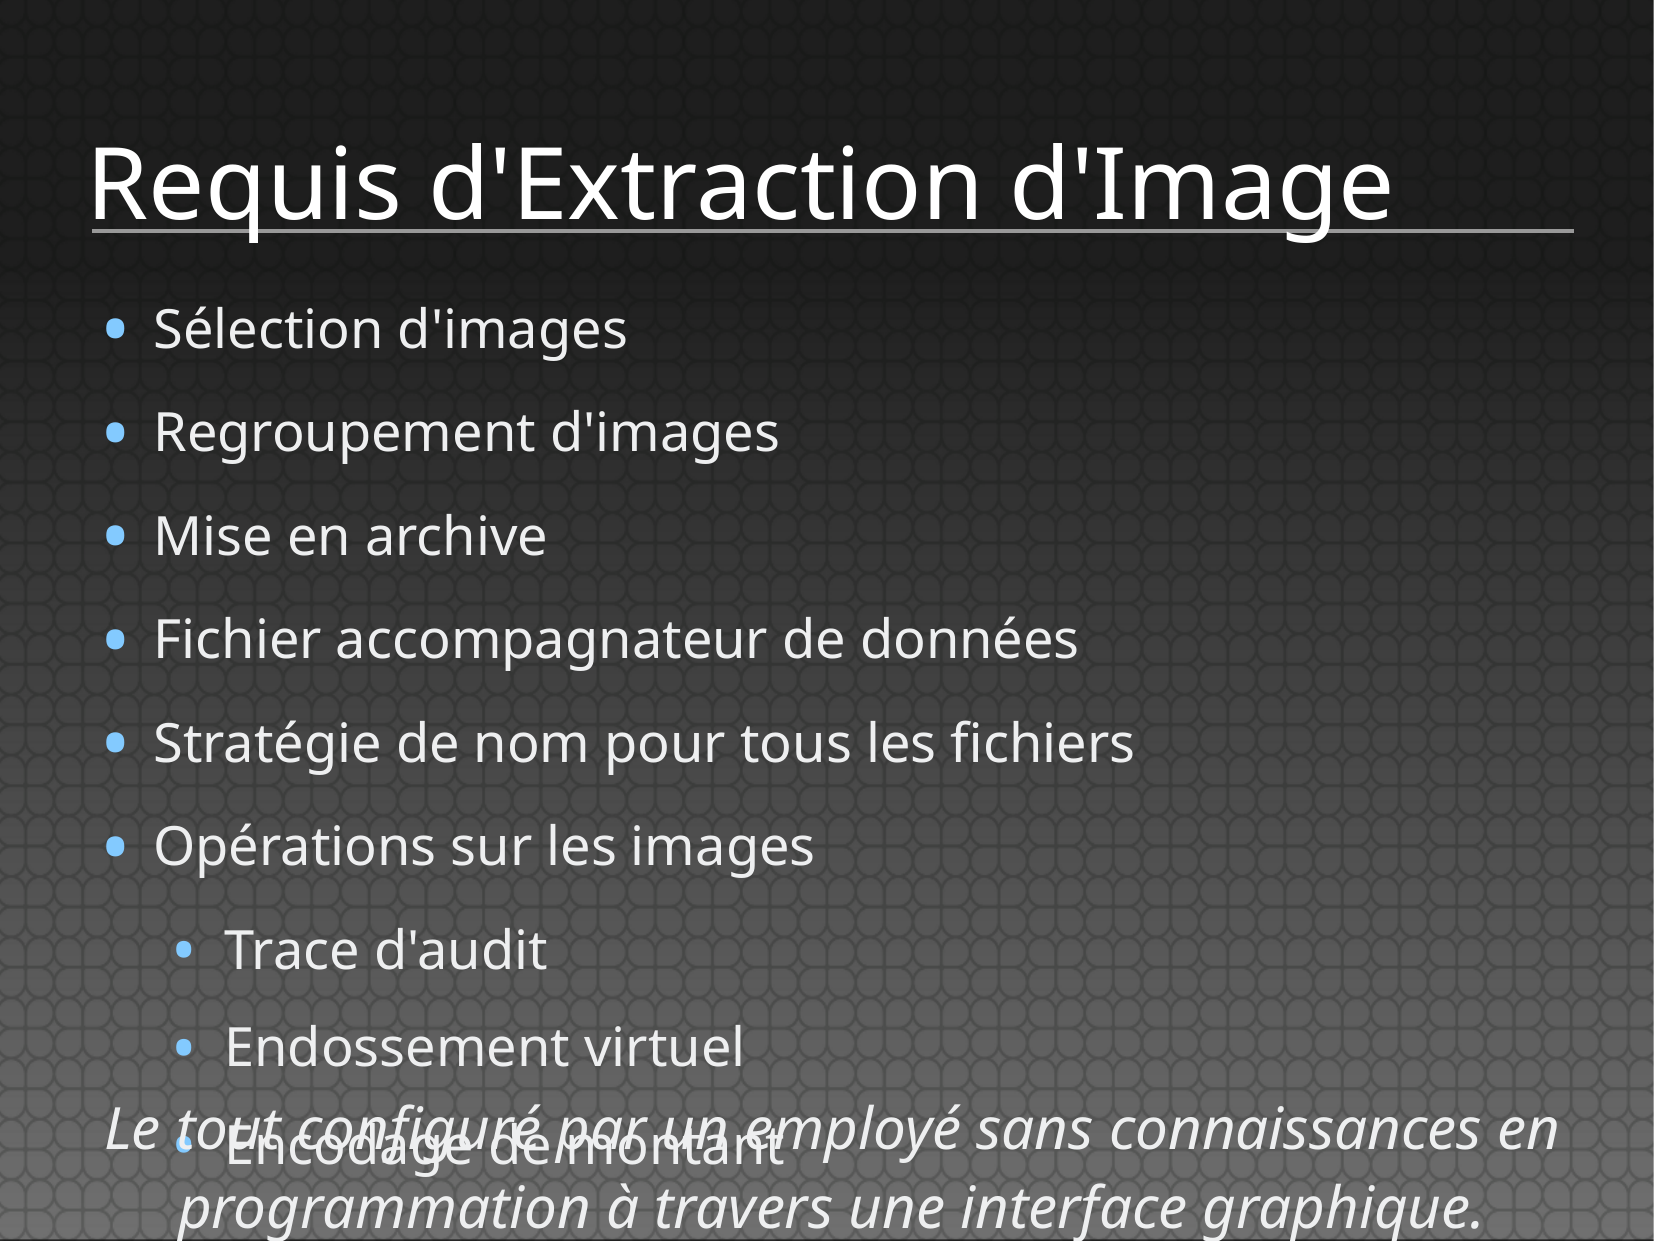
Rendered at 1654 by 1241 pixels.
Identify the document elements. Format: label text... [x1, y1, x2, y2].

list Le tout configuré par un employé sans connaissances en programmation à travers une interface graphique. [0, 1087, 1636, 1241]
picture [0, 0, 1654, 1241]
list Sélection d'images Regroupement d'images Mise en archive Fichier accompagnateur de données Stratégie de nom pour tous les fichiers Opérations sur les images Trace d'audit Endossement virtuel Encodage de montant [82, 290, 1571, 1084]
title Requis d'Extraction d'Image [86, 112, 1576, 249]
